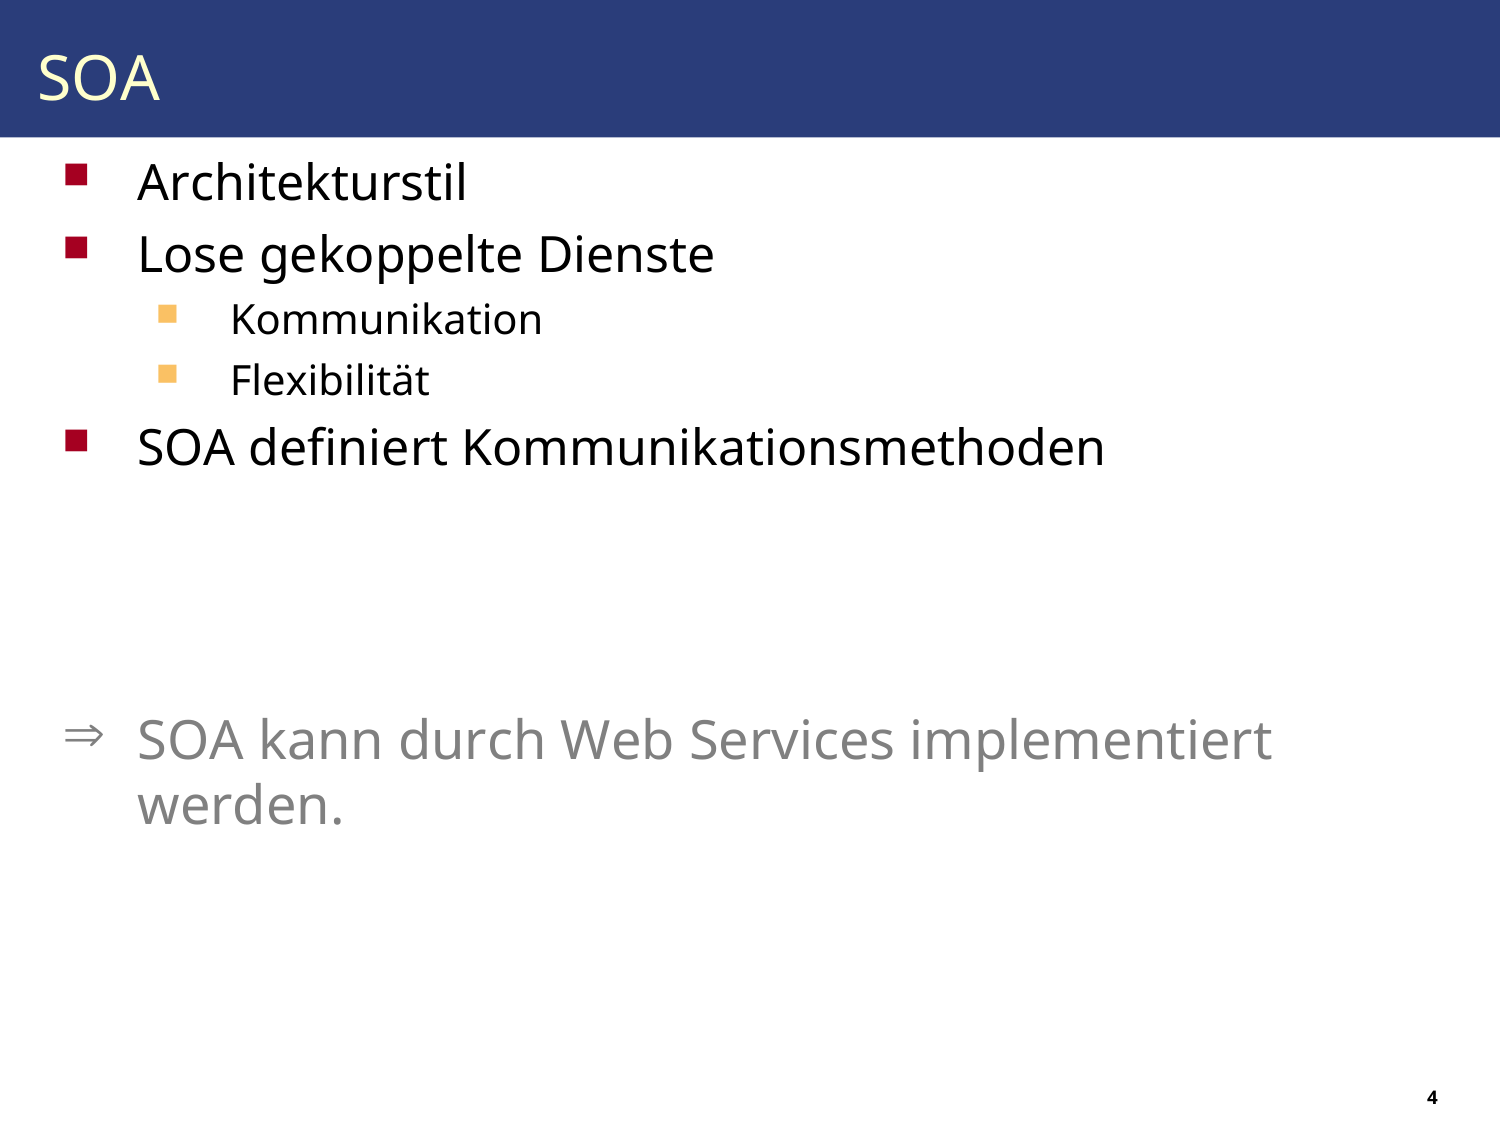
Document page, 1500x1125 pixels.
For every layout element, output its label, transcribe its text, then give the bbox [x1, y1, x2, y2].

text_box 4 [1412, 1077, 1500, 1117]
text_box Architekturstil Lose gekoppelte Dienste Kommunikation Flexibilität SOA definiert Kommunikationsmethoden SOA kann durch Web Services implementiert werden. [62, 149, 1450, 1073]
text_box SOA [37, 0, 1476, 151]
